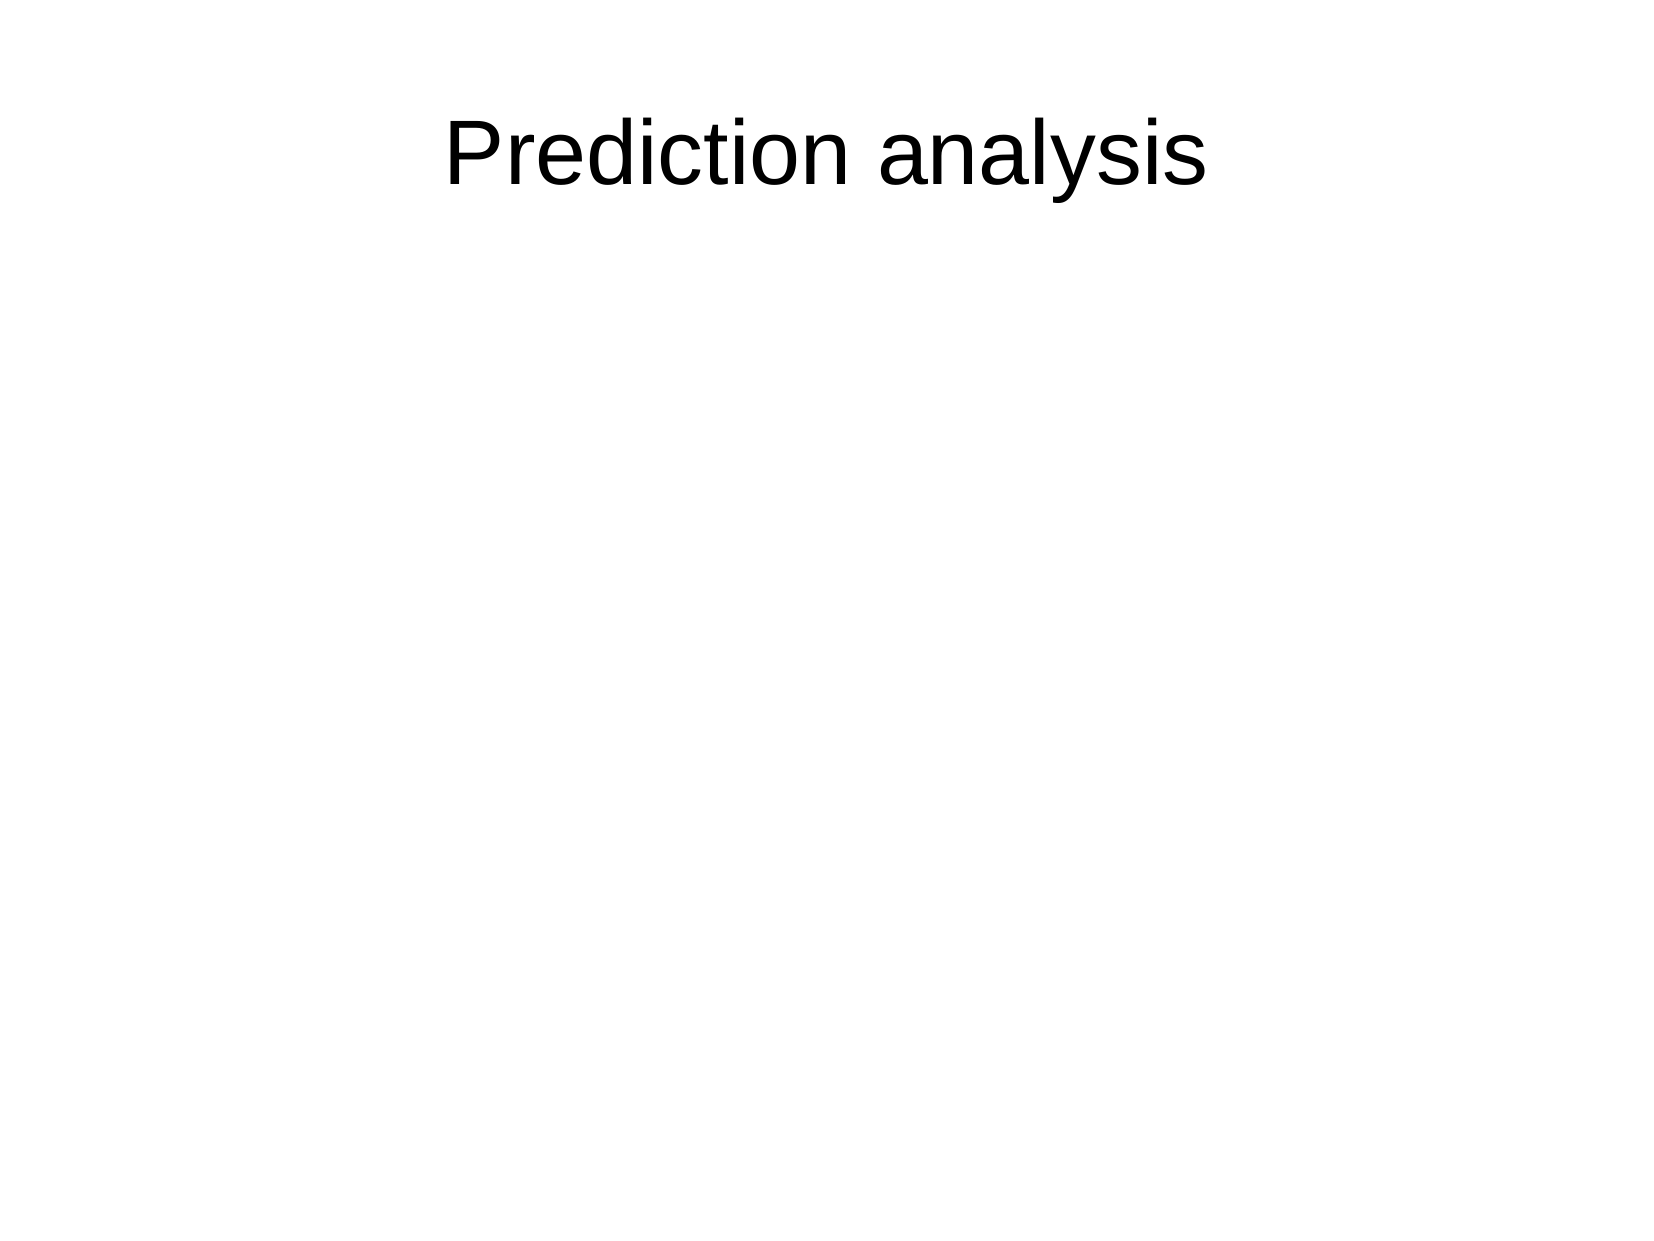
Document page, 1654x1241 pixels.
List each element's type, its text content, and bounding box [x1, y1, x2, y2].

title Prediction analysis [82, 49, 1571, 257]
